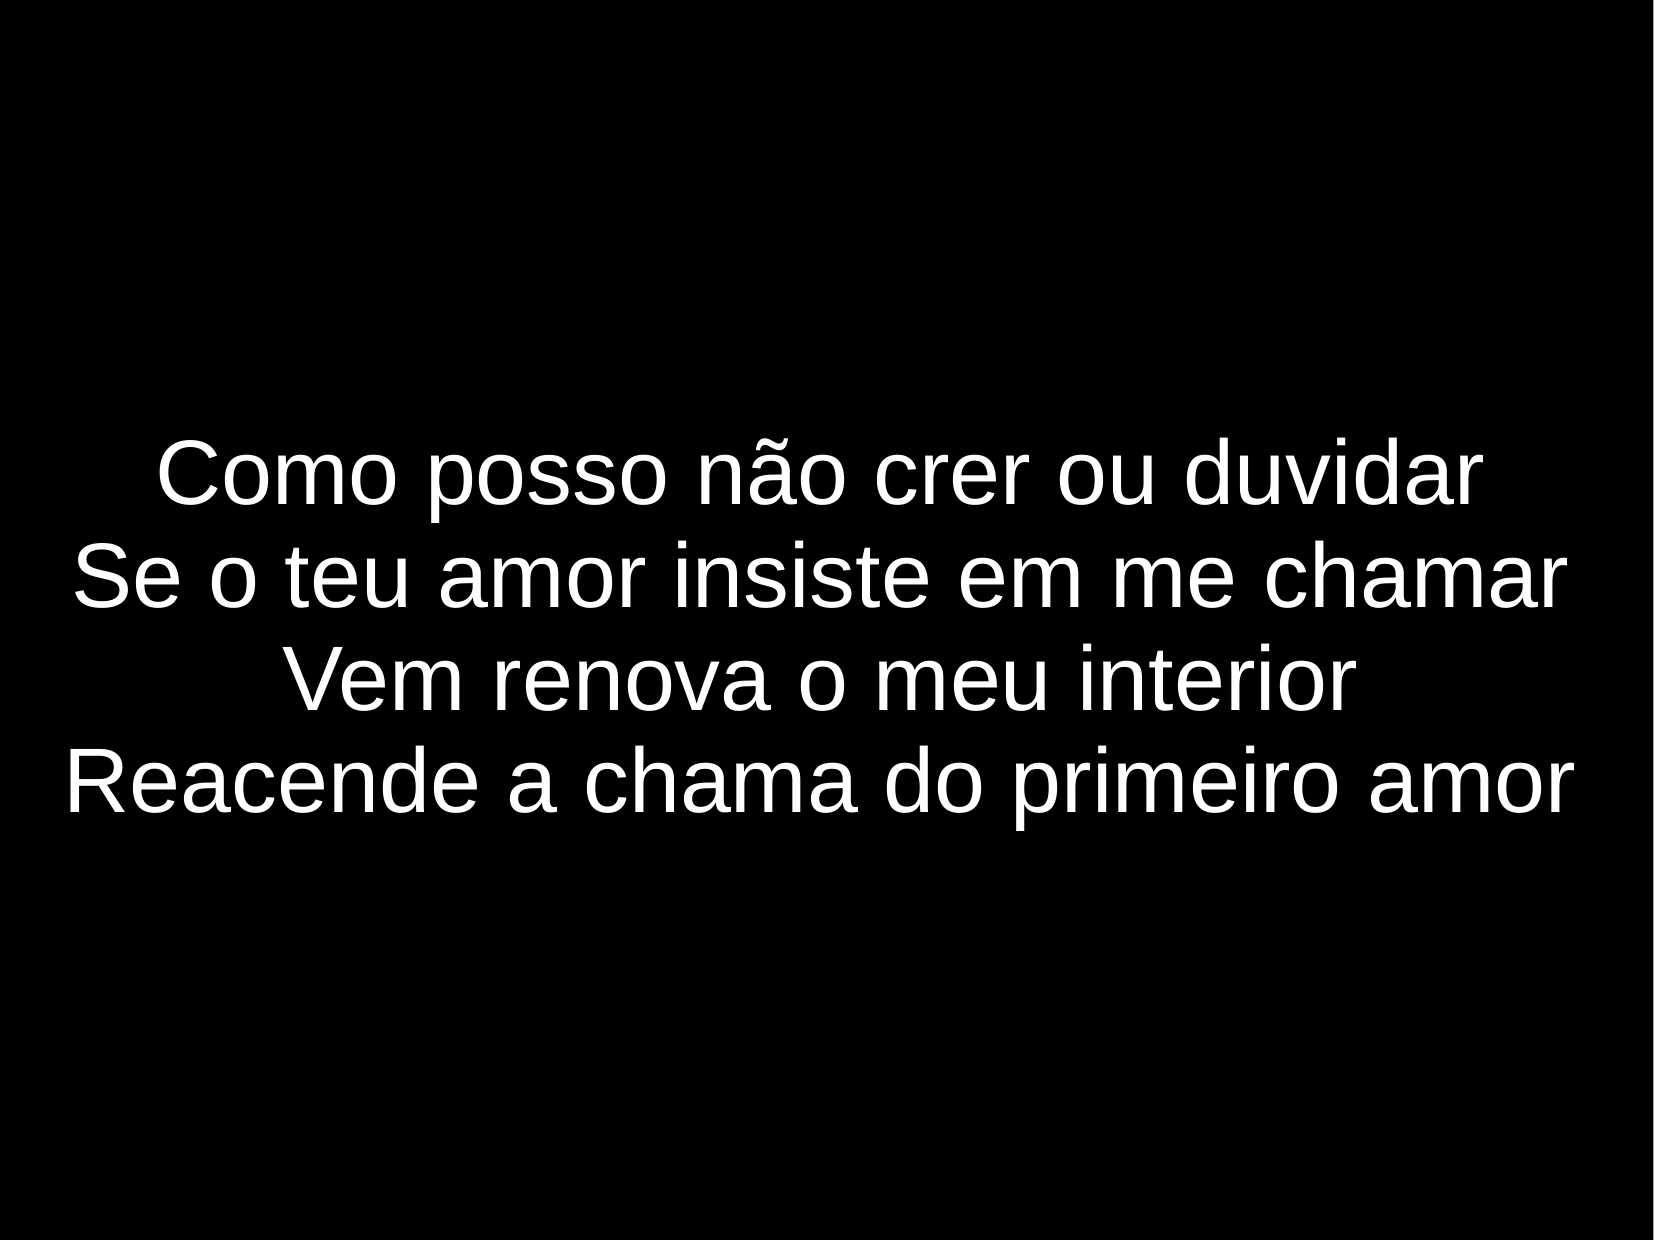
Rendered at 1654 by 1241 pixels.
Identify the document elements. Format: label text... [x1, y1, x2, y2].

subtitle Como posso não crer ou duvidar Se o teu amor insiste em me chamar Vem renova o meu interior Reacende a chama do primeiro amor [11, 49, 1630, 1205]
